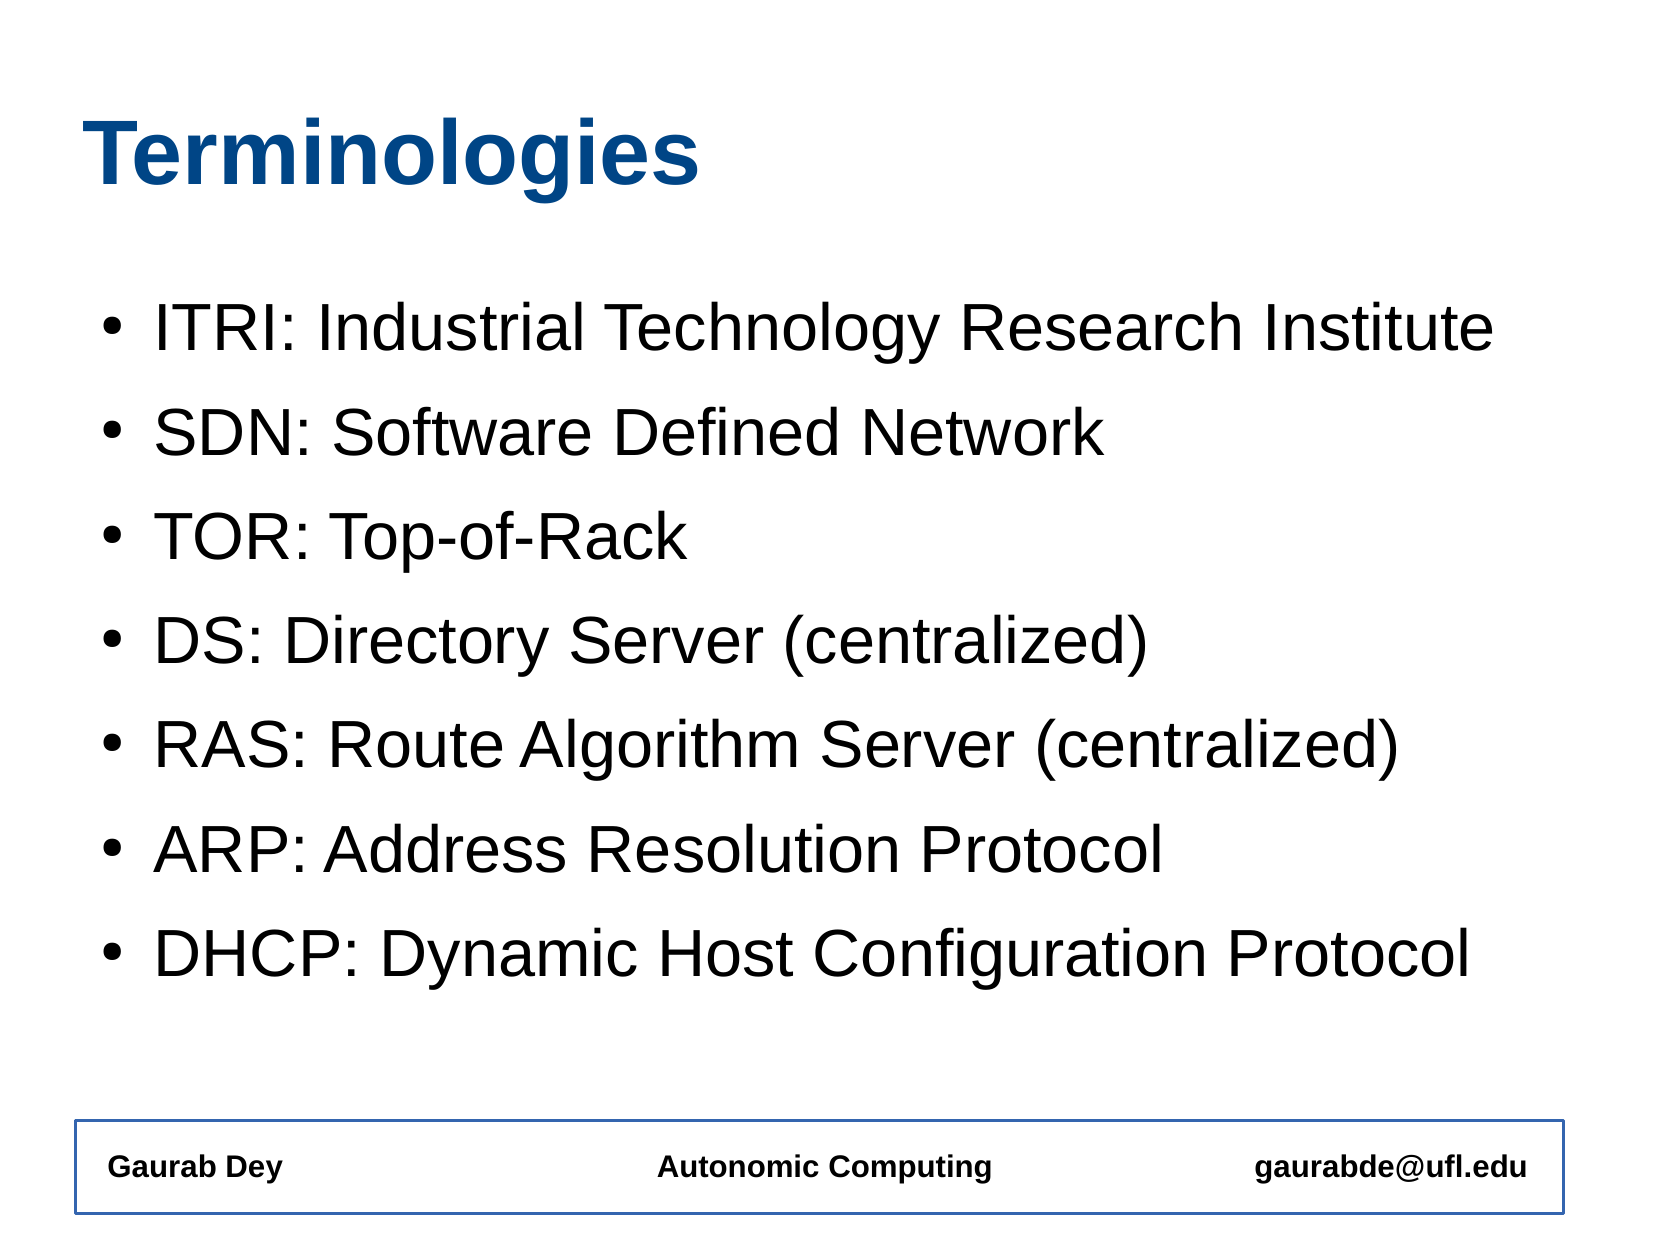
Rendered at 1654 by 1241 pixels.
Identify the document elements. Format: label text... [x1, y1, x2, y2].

title Gaurab Dey Autonomic Computing gaurabde@ufl.edu [75, 1120, 1564, 1214]
title Terminologies [82, 49, 1571, 257]
list ITRI: Industrial Technology Research Institute SDN: Software Defined Network TOR: Top-of-Rack DS: Directory Server (centralized) RAS: Route Algorithm Server (centralized) ARP: Address Resolution Protocol DHCP: Dynamic Host Configuration Protocol [82, 290, 1571, 1010]
